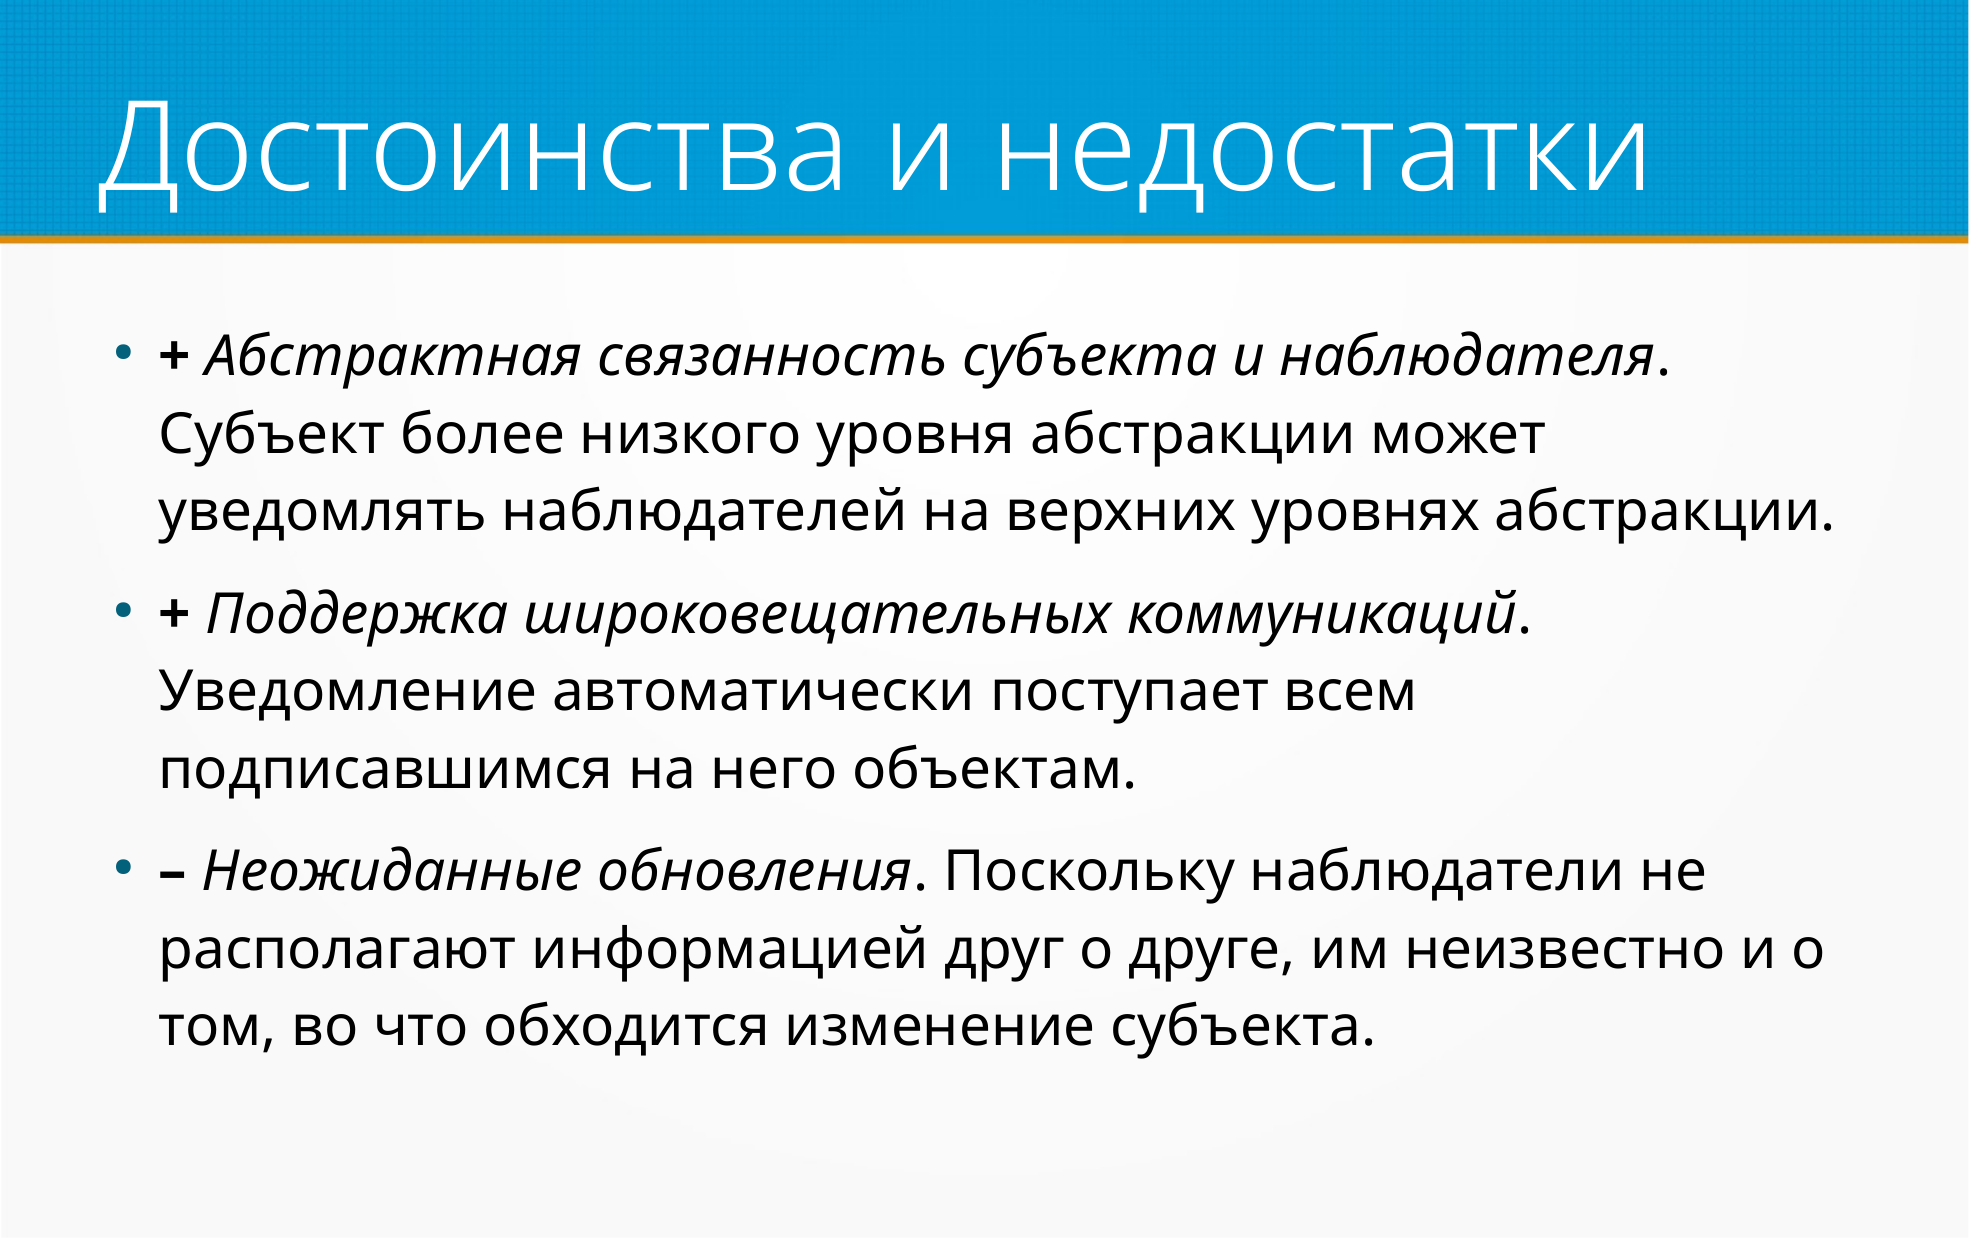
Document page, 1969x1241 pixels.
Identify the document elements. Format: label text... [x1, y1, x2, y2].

picture [0, 233, 1969, 1241]
list + Абстрактная связанность субъекта и наблюдателя. Субъект более низкого уровня абстракции может уведомлять наблюдателей на верхних уровнях абстракции. + Поддержка широковещательных коммуникаций. Уведомление автоматически поступает всем подписавшимся на него объектам. – Неожиданные обновления. Поскольку наблюдатели не располагают информацией друг о друге, им неизвестно и о том, во что обходится изменение субъекта. [98, 315, 1861, 1081]
title Достоинства и недостатки [98, 19, 1870, 227]
